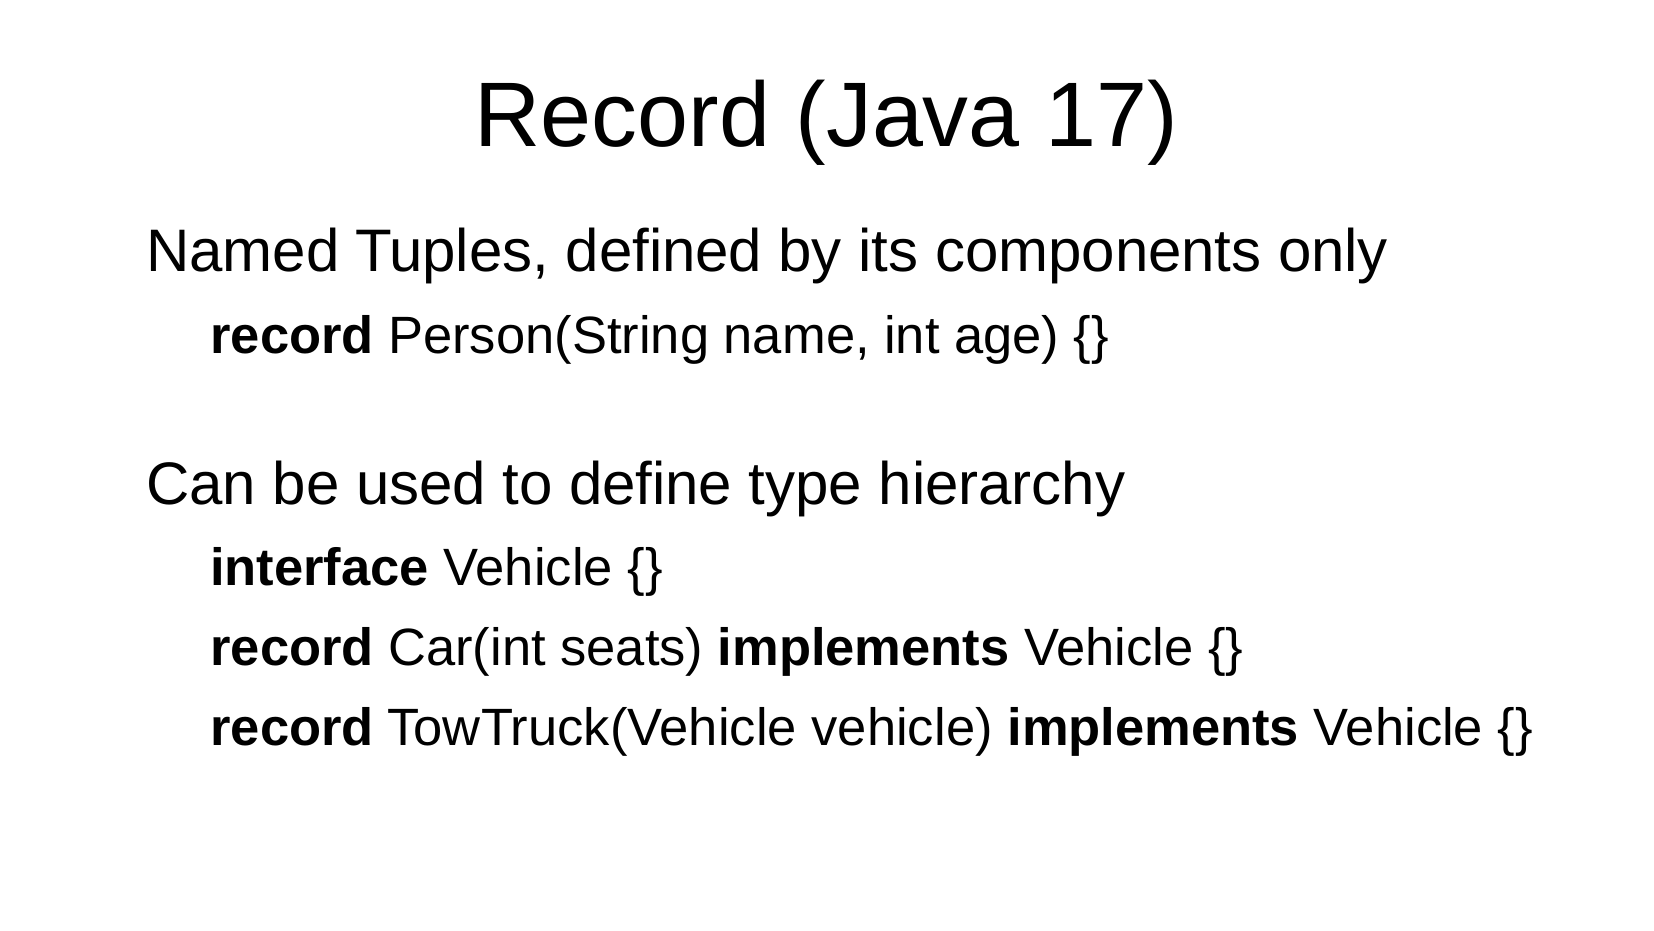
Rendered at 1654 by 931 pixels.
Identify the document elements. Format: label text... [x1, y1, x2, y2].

title Record (Java 17) [82, 37, 1571, 193]
list Named Tuples, defined by its components only record Person(String name, int age) {} Can be used to define type hierarchy interface Vehicle {} record Car(int seats) implements Vehicle {} record TowTruck(Vehicle vehicle) implements Vehicle {} [82, 217, 1571, 758]
